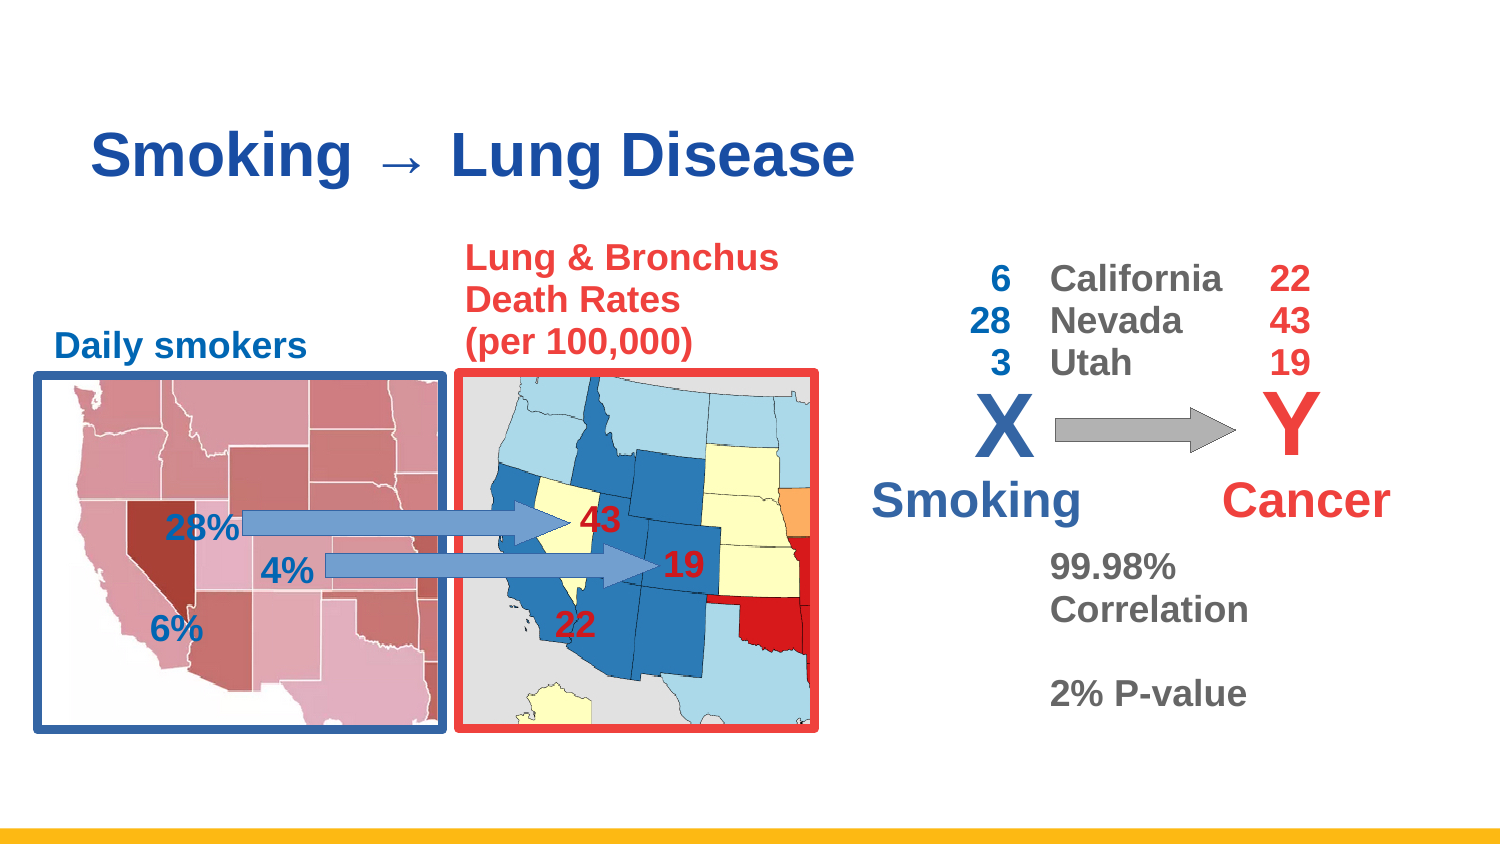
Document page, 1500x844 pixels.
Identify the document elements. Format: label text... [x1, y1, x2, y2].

title Smoking → Lung Disease [75, 0, 1425, 197]
text_box Daily smokers [39, 316, 450, 374]
picture [42, 380, 438, 726]
text_box 43 [565, 491, 641, 552]
text_box 99.98% Correlation 2% P-value [1035, 538, 1276, 722]
text_box Y [1246, 365, 1343, 464]
text_box California Nevada Utah [1035, 250, 1255, 434]
text_box Cancer [1207, 464, 1412, 592]
text_box Smoking [856, 464, 1112, 591]
text_box 2243 19 [1255, 250, 1327, 401]
text_box 22 [540, 595, 646, 656]
picture [463, 377, 811, 725]
text_box 6 28 3 [954, 250, 1035, 401]
text_box X [959, 401, 1051, 464]
text_box 6% [135, 600, 241, 661]
text_box Lung & Bronchus Death Rates (per 100,000) [450, 229, 796, 421]
text_box 4% [245, 542, 351, 603]
text_box 19 [648, 535, 754, 596]
picture [256, 536, 438, 553]
text_box 28% [150, 499, 256, 560]
text_box [325, 552, 648, 589]
text_box [242, 500, 565, 546]
text_box [1055, 434, 1228, 453]
picture [463, 526, 603, 553]
